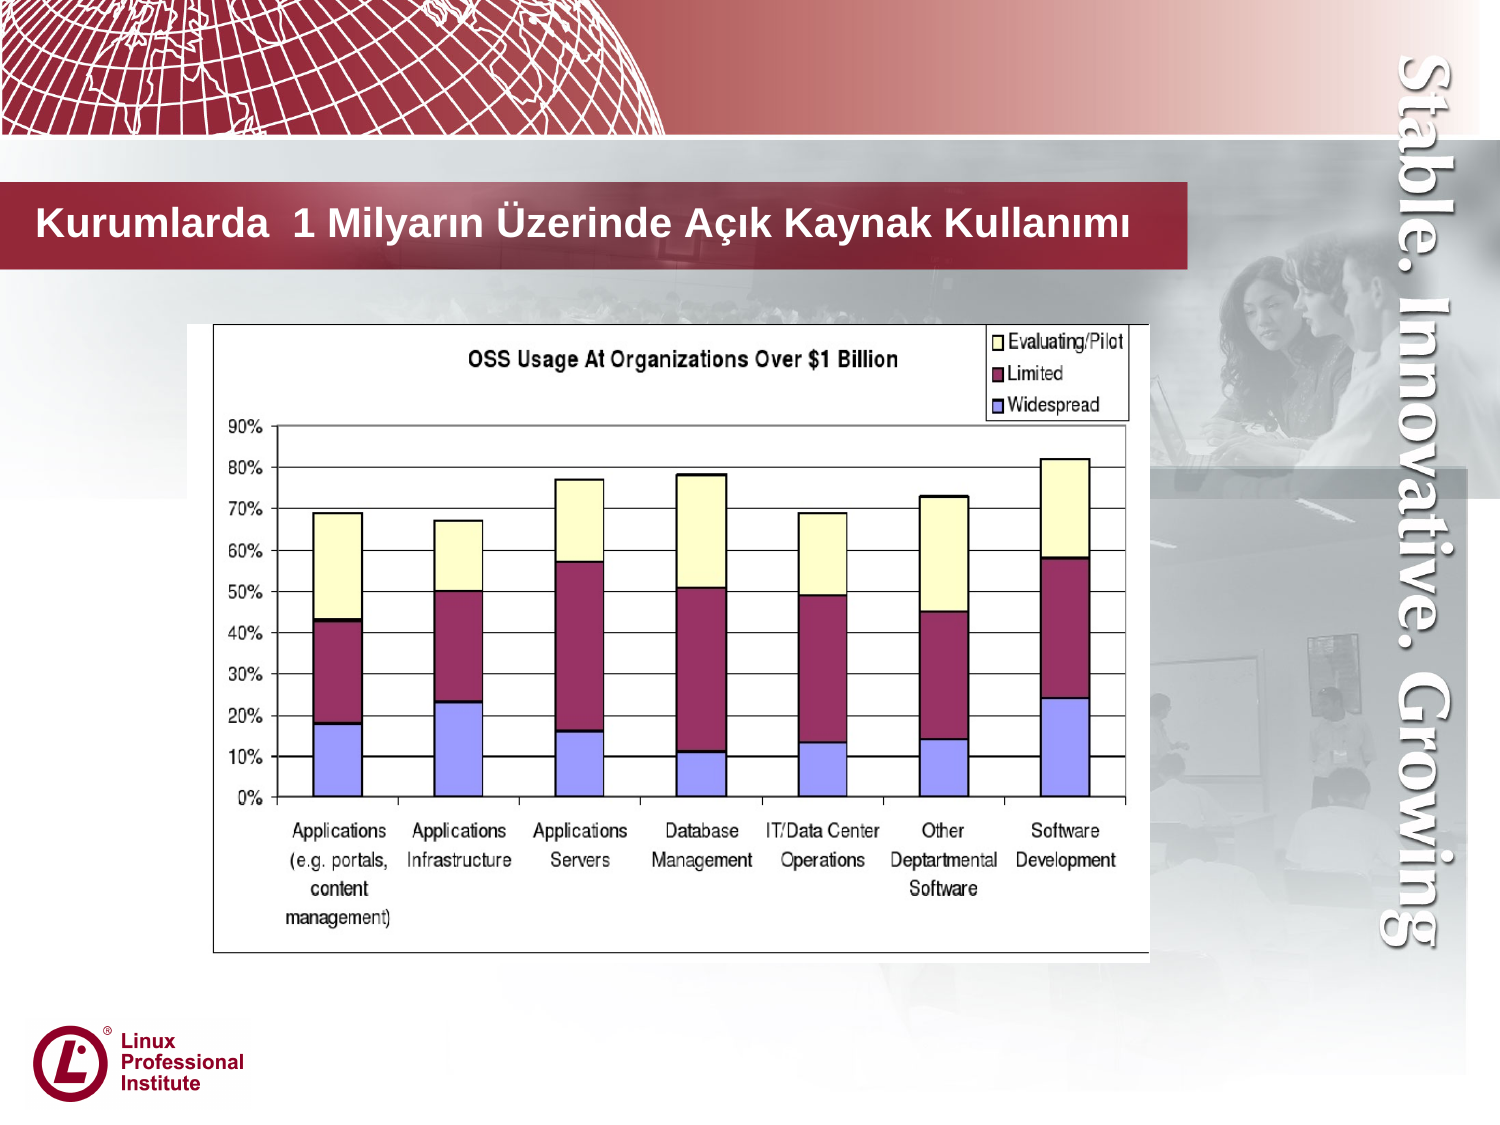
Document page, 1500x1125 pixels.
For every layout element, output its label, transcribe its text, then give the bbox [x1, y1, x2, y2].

text_box Kurumlarda 1 Milyarın Üzerinde Açık Kaynak Kullanımı [35, 181, 1336, 282]
picture [0, 0, 1500, 1113]
